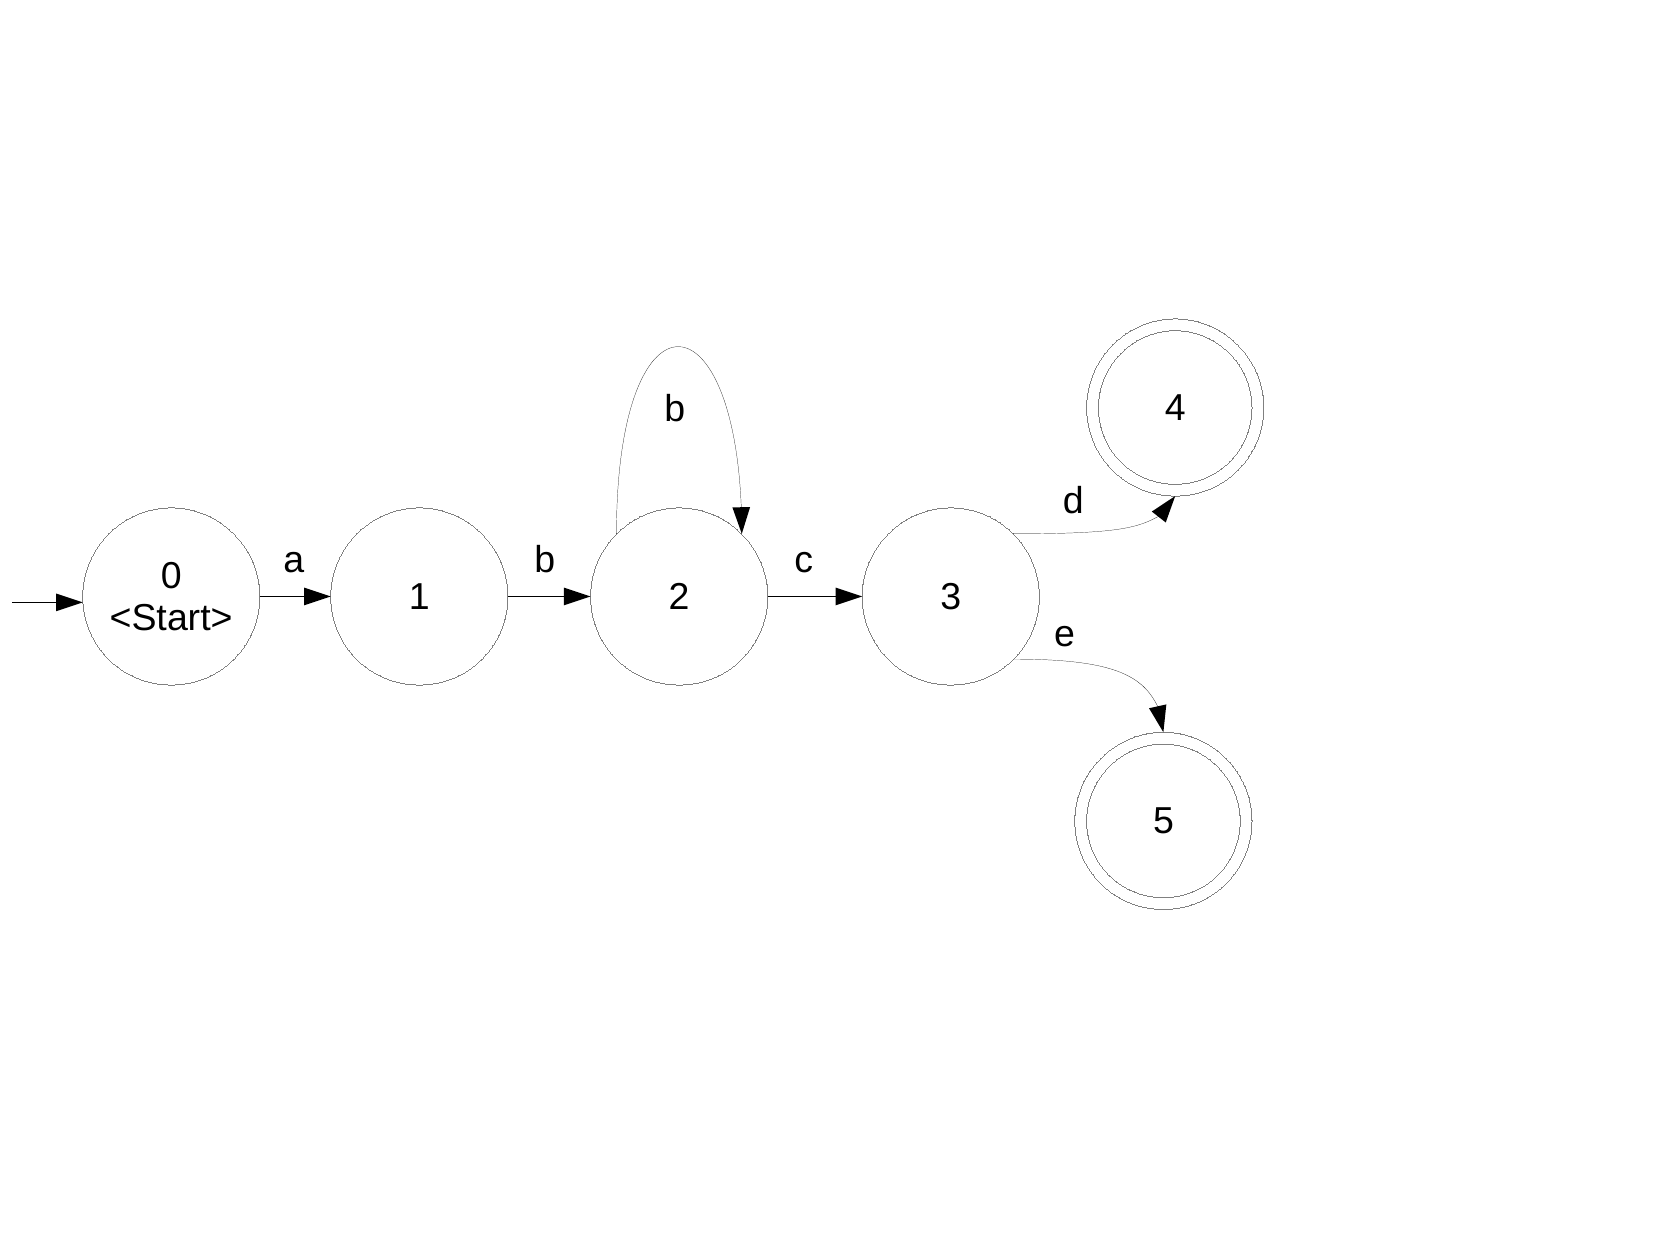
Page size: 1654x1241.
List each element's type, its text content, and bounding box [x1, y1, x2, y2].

text_box 5 [1074, 732, 1253, 910]
text_box c [779, 531, 830, 589]
text_box 3 [862, 507, 1040, 686]
text_box [1098, 330, 1253, 485]
text_box a [268, 531, 319, 589]
text_box [1086, 744, 1241, 898]
text_box e [1039, 604, 1090, 662]
text_box d [1048, 472, 1099, 530]
text_box b [519, 531, 571, 589]
text_box 1 [330, 507, 508, 686]
text_box 0 <Start> [82, 507, 260, 686]
text_box 2 [590, 507, 768, 686]
text_box 4 [1086, 318, 1264, 497]
text_box b [649, 380, 700, 438]
